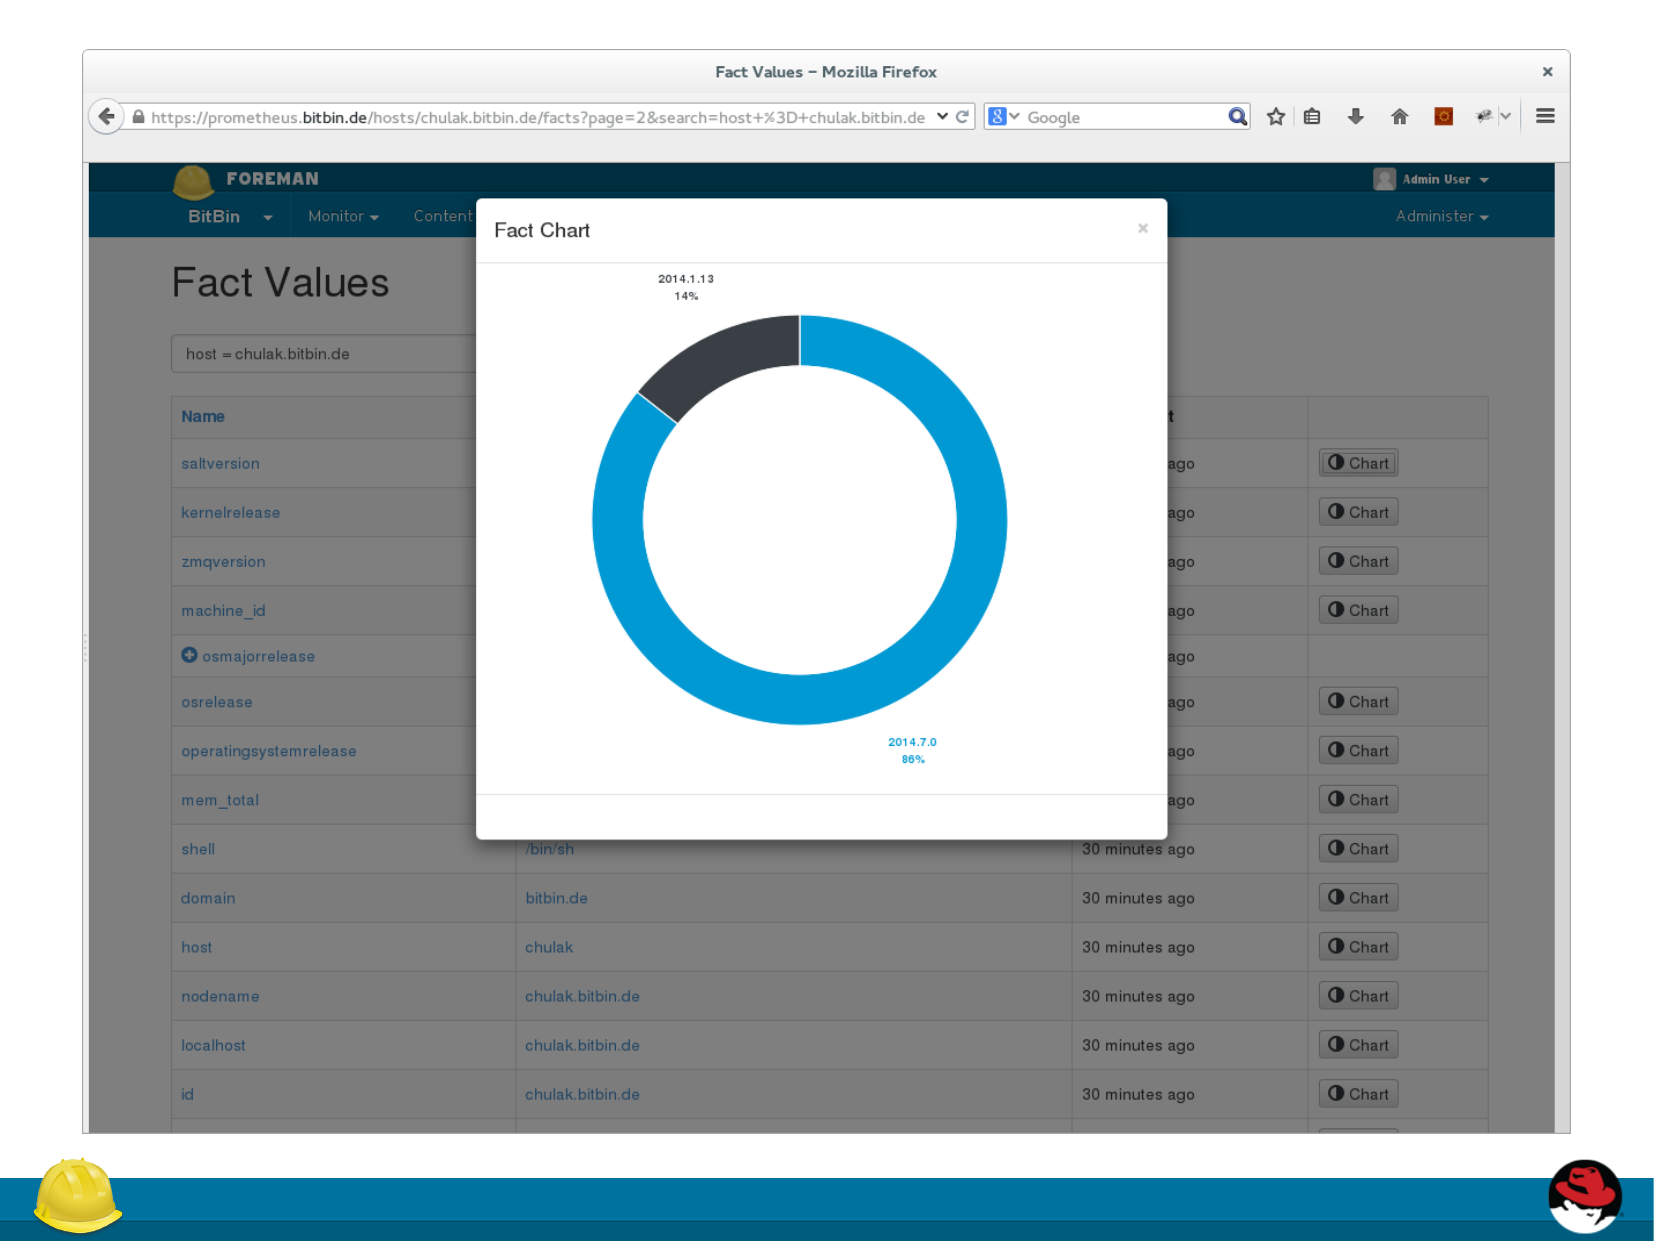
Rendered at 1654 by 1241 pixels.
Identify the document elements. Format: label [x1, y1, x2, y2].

picture [23, 1145, 130, 1235]
picture [82, 49, 1571, 1134]
picture [1547, 1157, 1630, 1233]
